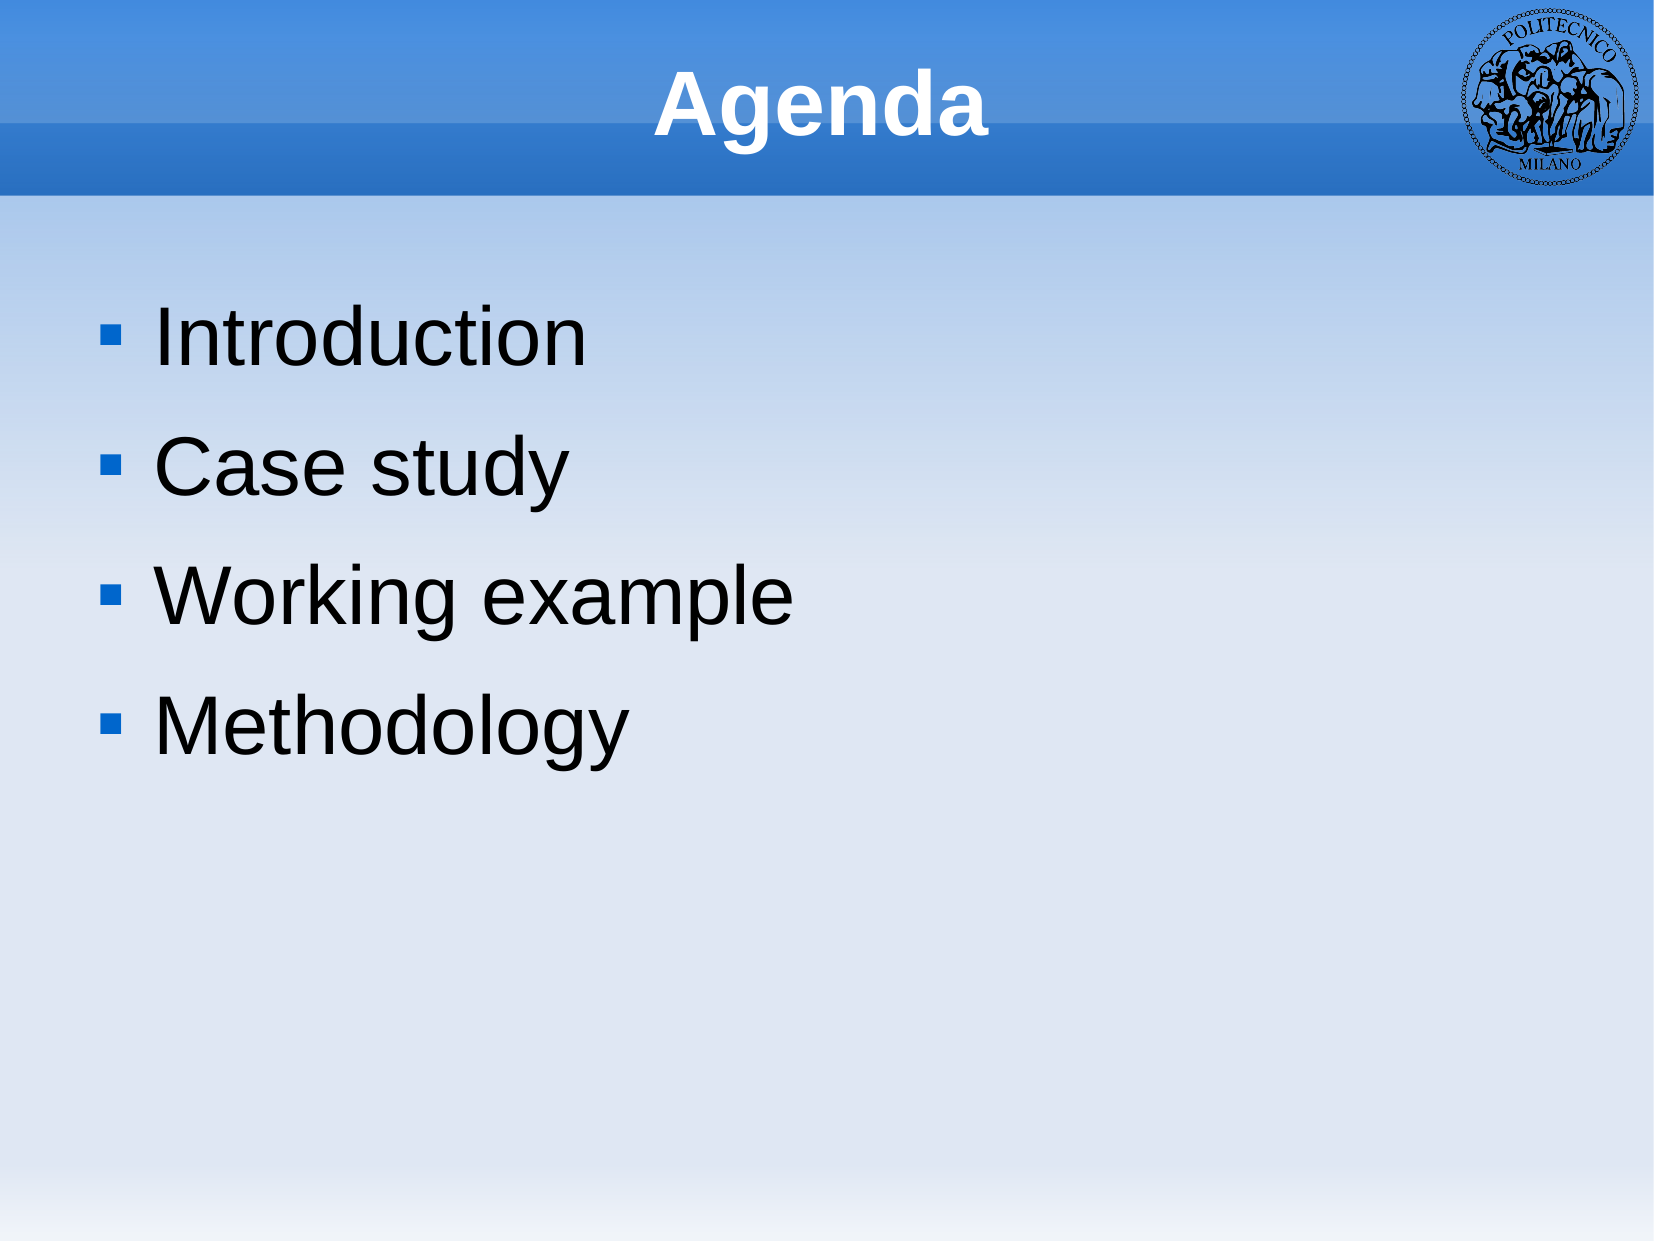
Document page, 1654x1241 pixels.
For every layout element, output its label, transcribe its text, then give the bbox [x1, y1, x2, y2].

picture [0, 0, 1654, 1241]
title Agenda [76, 0, 1565, 208]
list Introduction Case study Working example Methodology [82, 290, 1571, 1109]
